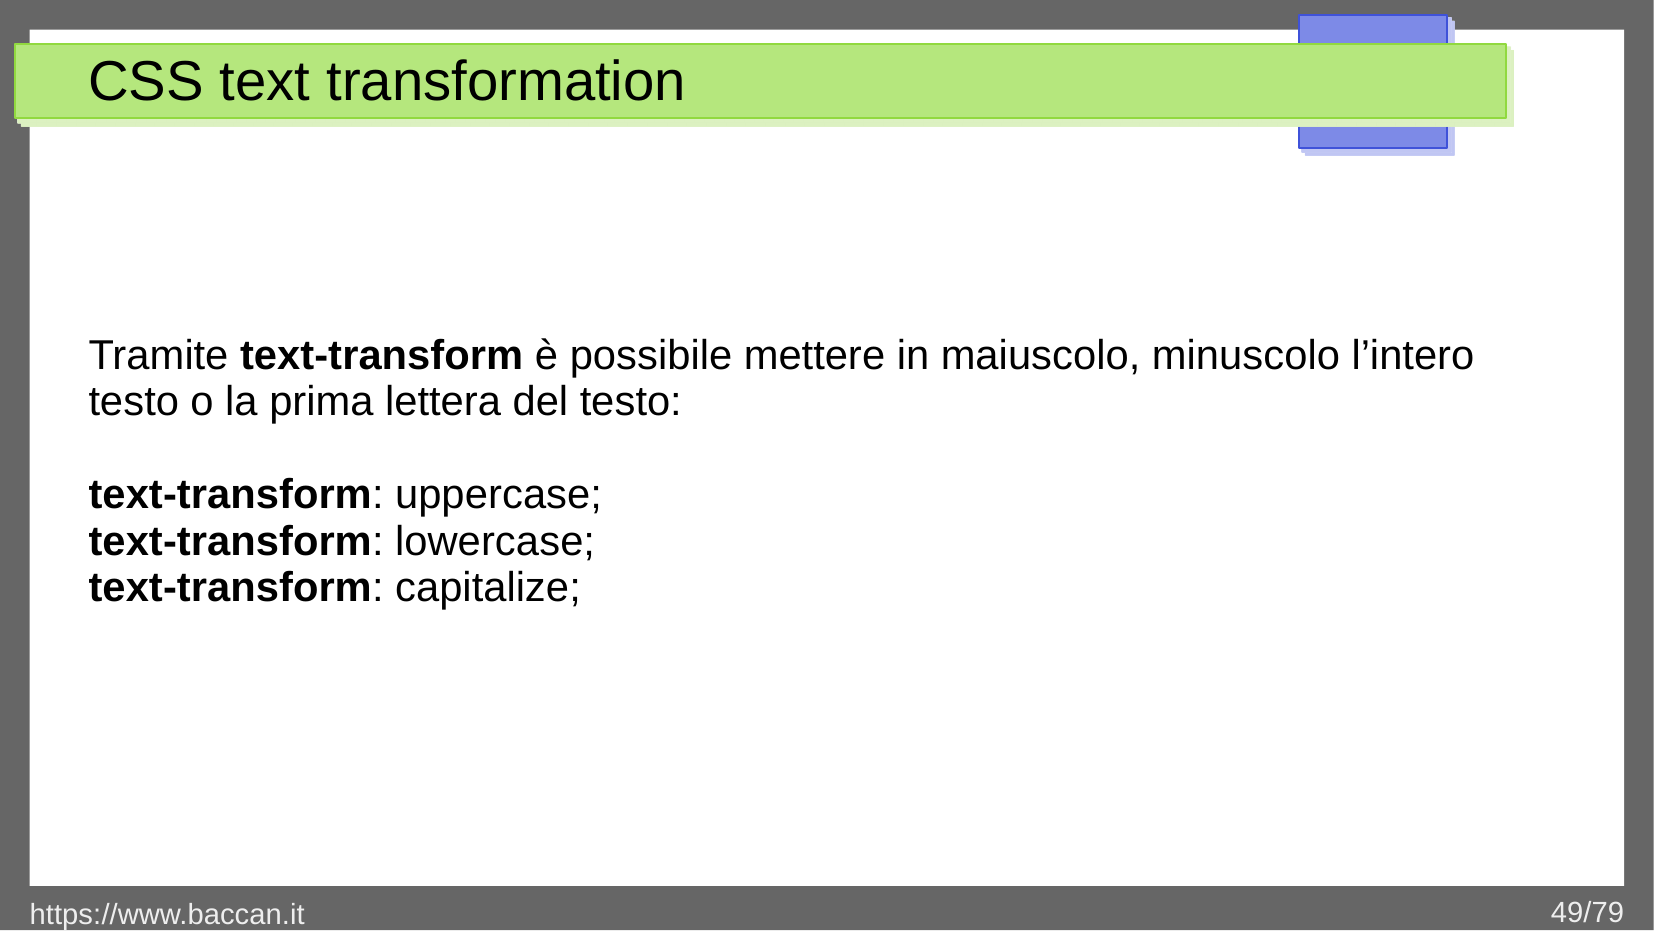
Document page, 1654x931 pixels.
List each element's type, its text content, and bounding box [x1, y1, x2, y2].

text_box Tramite text-transform è possibile mettere in maiuscolo, minuscolo l’intero testo o la prima lettera del testo: text-transform: uppercase; text-transform: lowercase; text-transform: capitalize; [88, 169, 1565, 820]
title CSS text transformation [88, 44, 1506, 119]
